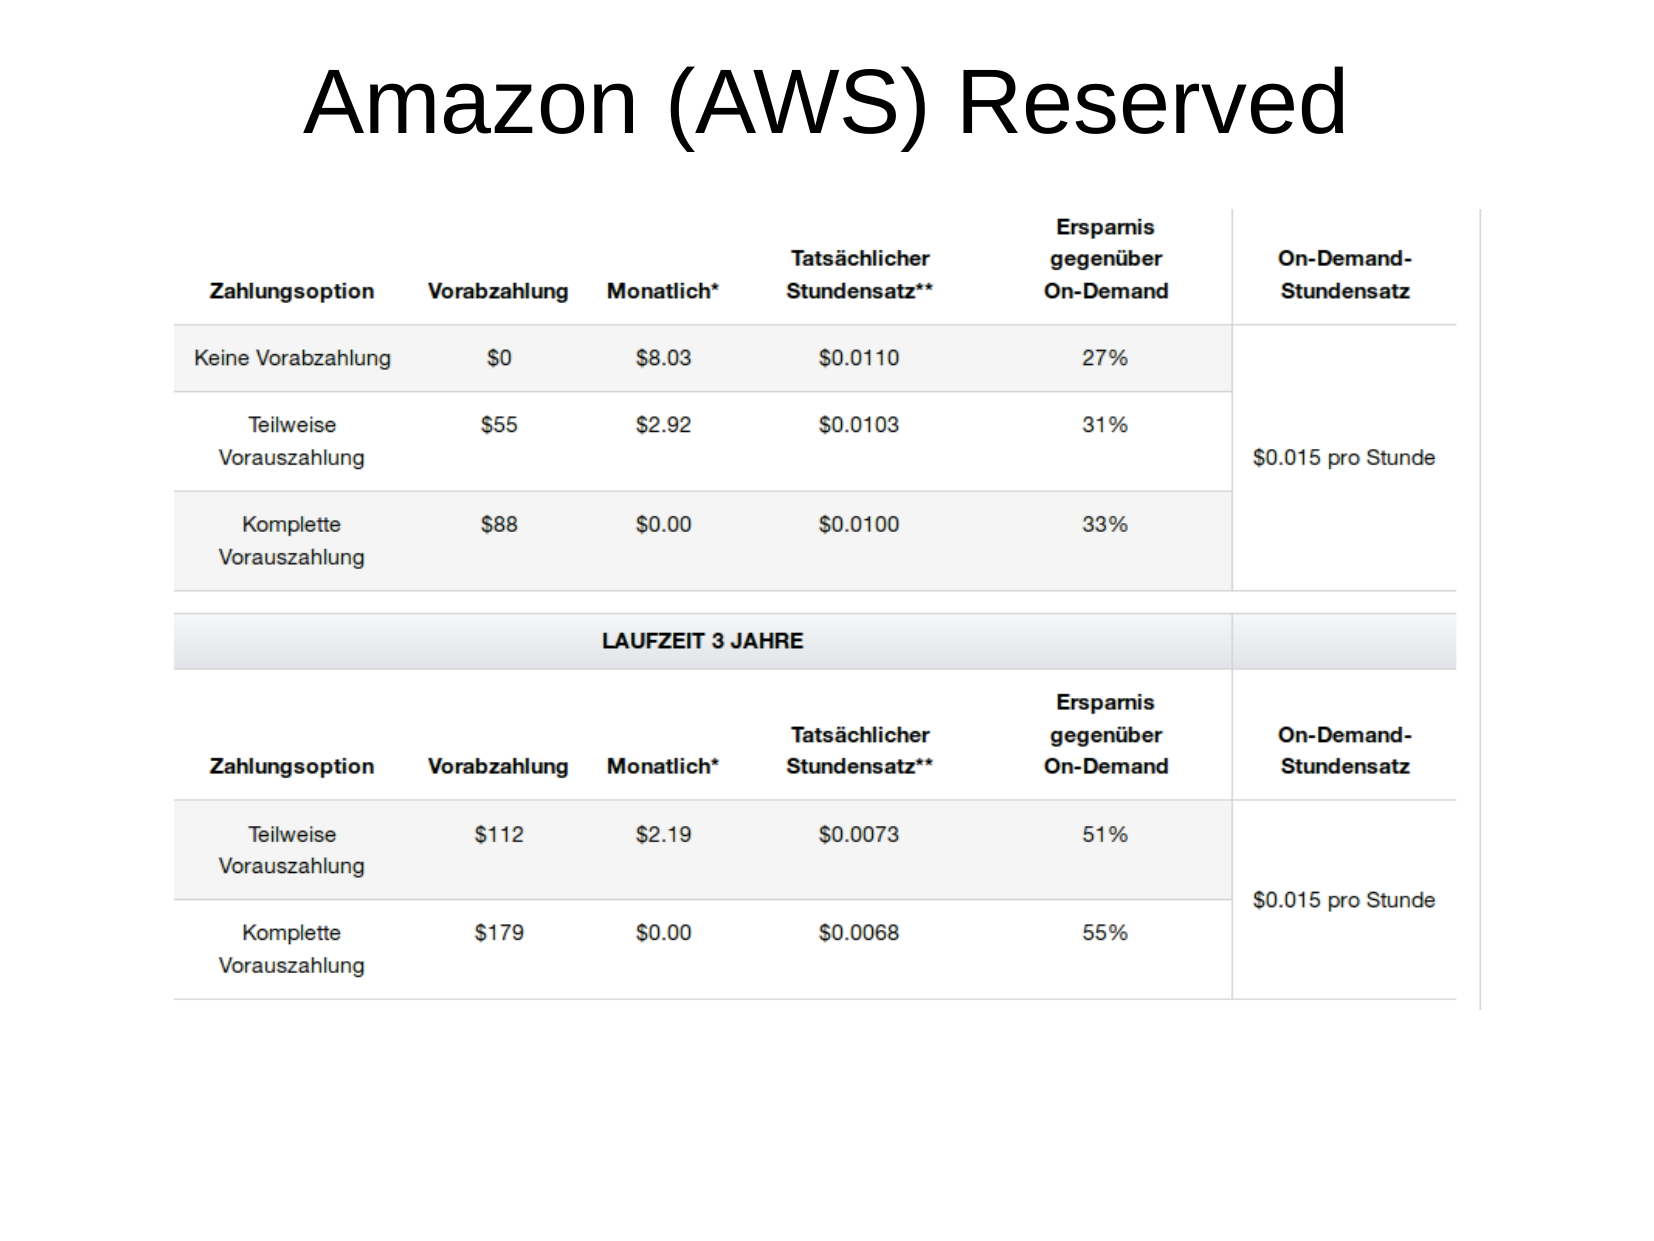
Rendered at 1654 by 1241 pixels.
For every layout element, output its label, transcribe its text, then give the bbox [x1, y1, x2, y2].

title Amazon (AWS) Reserved [82, 49, 1571, 257]
picture [165, 209, 1486, 1010]
